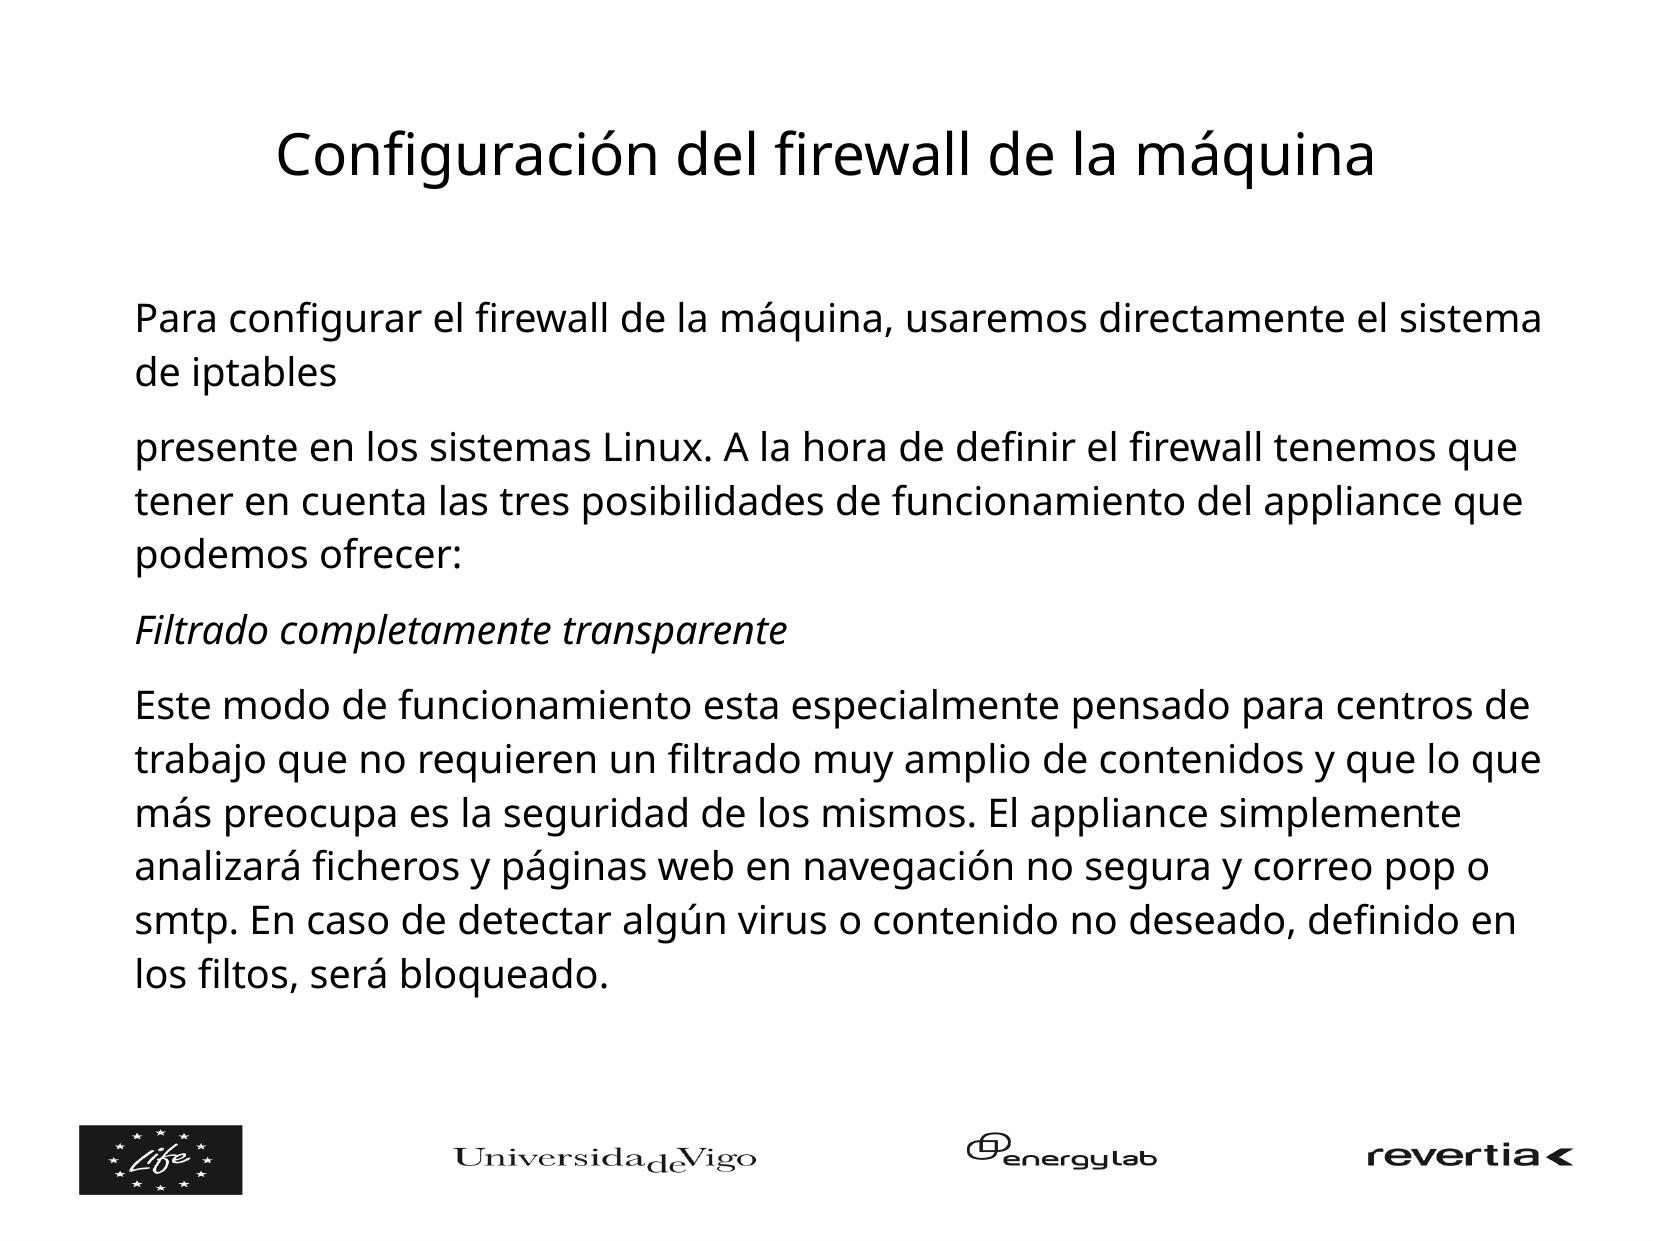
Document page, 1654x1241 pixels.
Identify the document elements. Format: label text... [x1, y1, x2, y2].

picture [0, 1009, 1654, 1241]
title Configuración del firewall de la máquina [82, 49, 1571, 257]
list Para configurar el firewall de la máquina, usaremos directamente el sistema de iptables presente en los sistemas Linux. A la hora de definir el firewall tenemos que tener en cuenta las tres posibilidades de funcionamiento del appliance que podemos ofrecer: Filtrado completamente transparente Este modo de funcionamiento esta especialmente pensado para centros de trabajo que no requieren un filtrado muy amplio de contenidos y que lo que más preocupa es la seguridad de los mismos. El appliance simplemente analizará ficheros y páginas web en navegación no segura y correo pop o smtp. En caso de detectar algún virus o contenido no deseado, definido en los filtos, será bloqueado. [82, 290, 1571, 1010]
